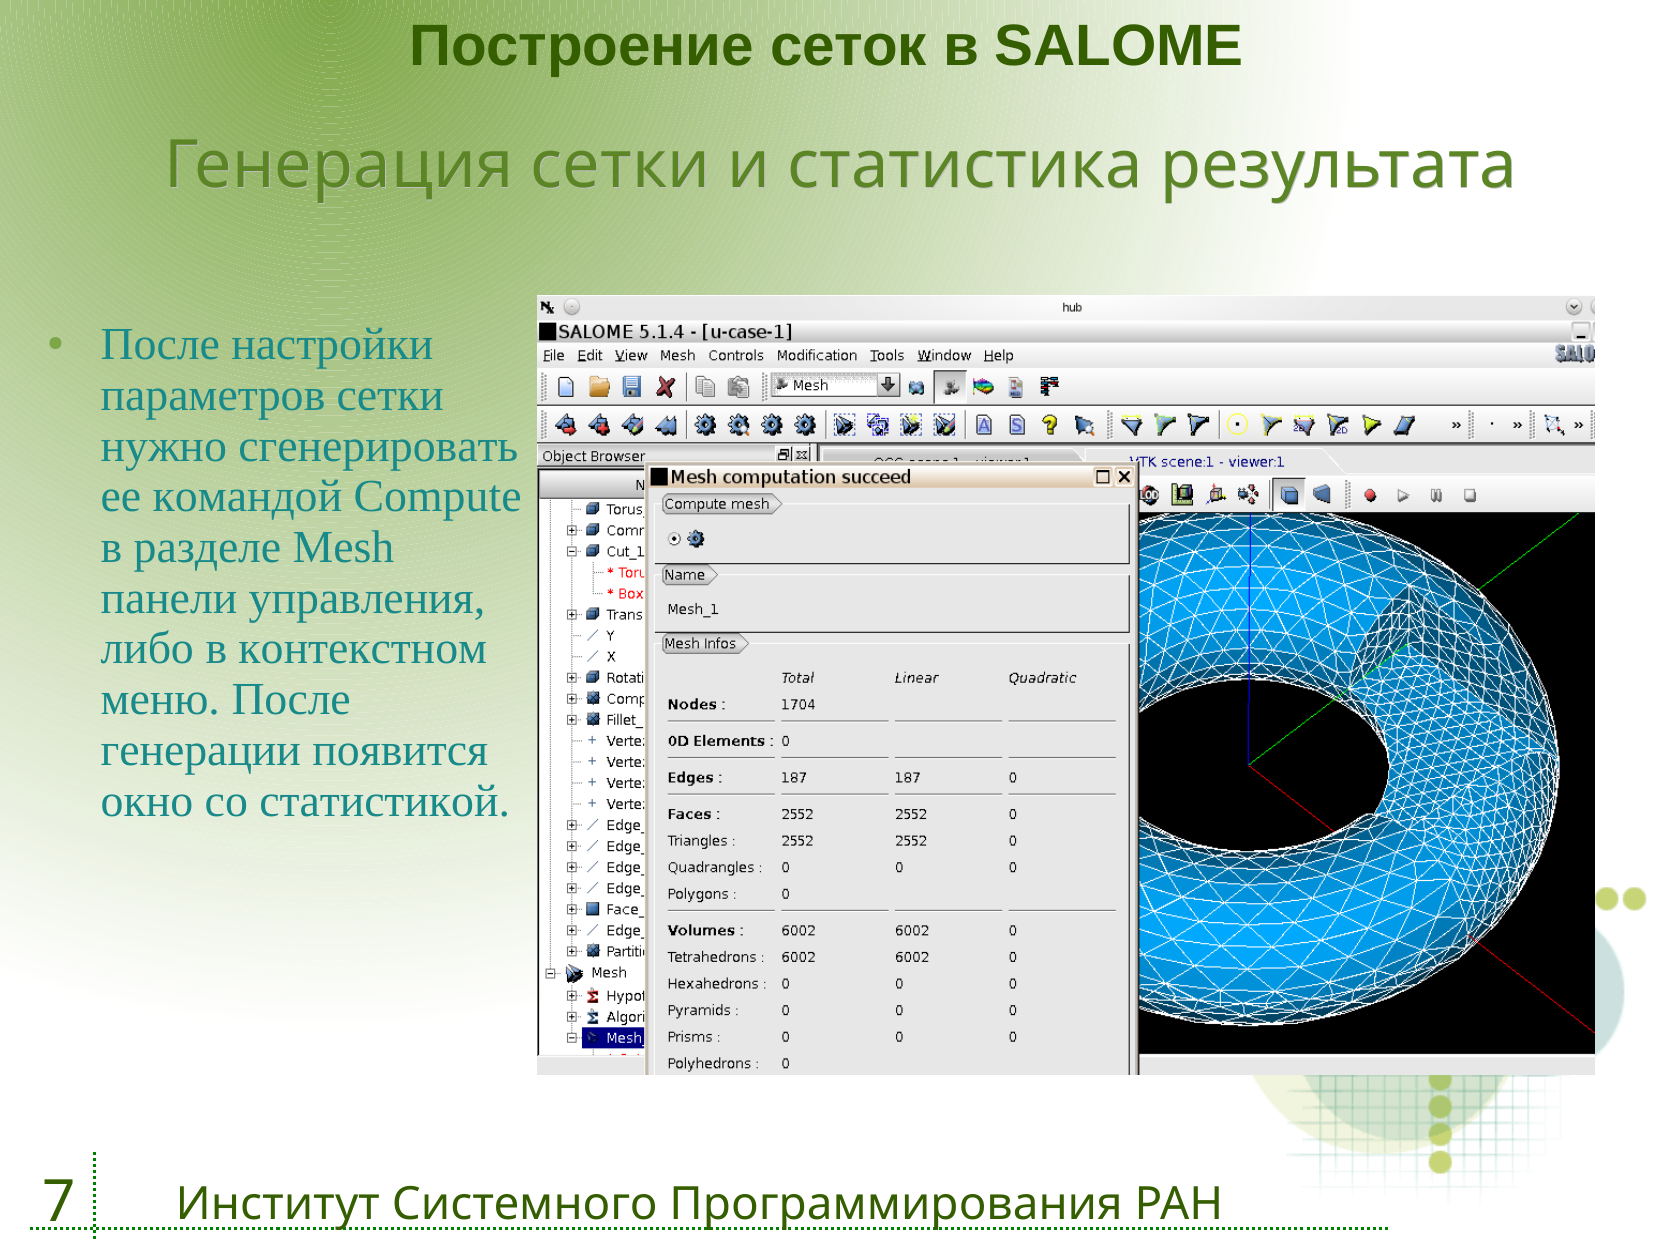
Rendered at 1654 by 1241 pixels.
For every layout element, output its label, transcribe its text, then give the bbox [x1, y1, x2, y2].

list После настройки параметров сетки нужно сгенерировать ее командой Compute в разделе Mesh панели управления, либо в контекстном меню. После генерации появится окно со статистикой. [29, 318, 538, 1024]
text_box Генерация сетки и статистика результата [59, 109, 1625, 206]
picture [537, 295, 1654, 1211]
